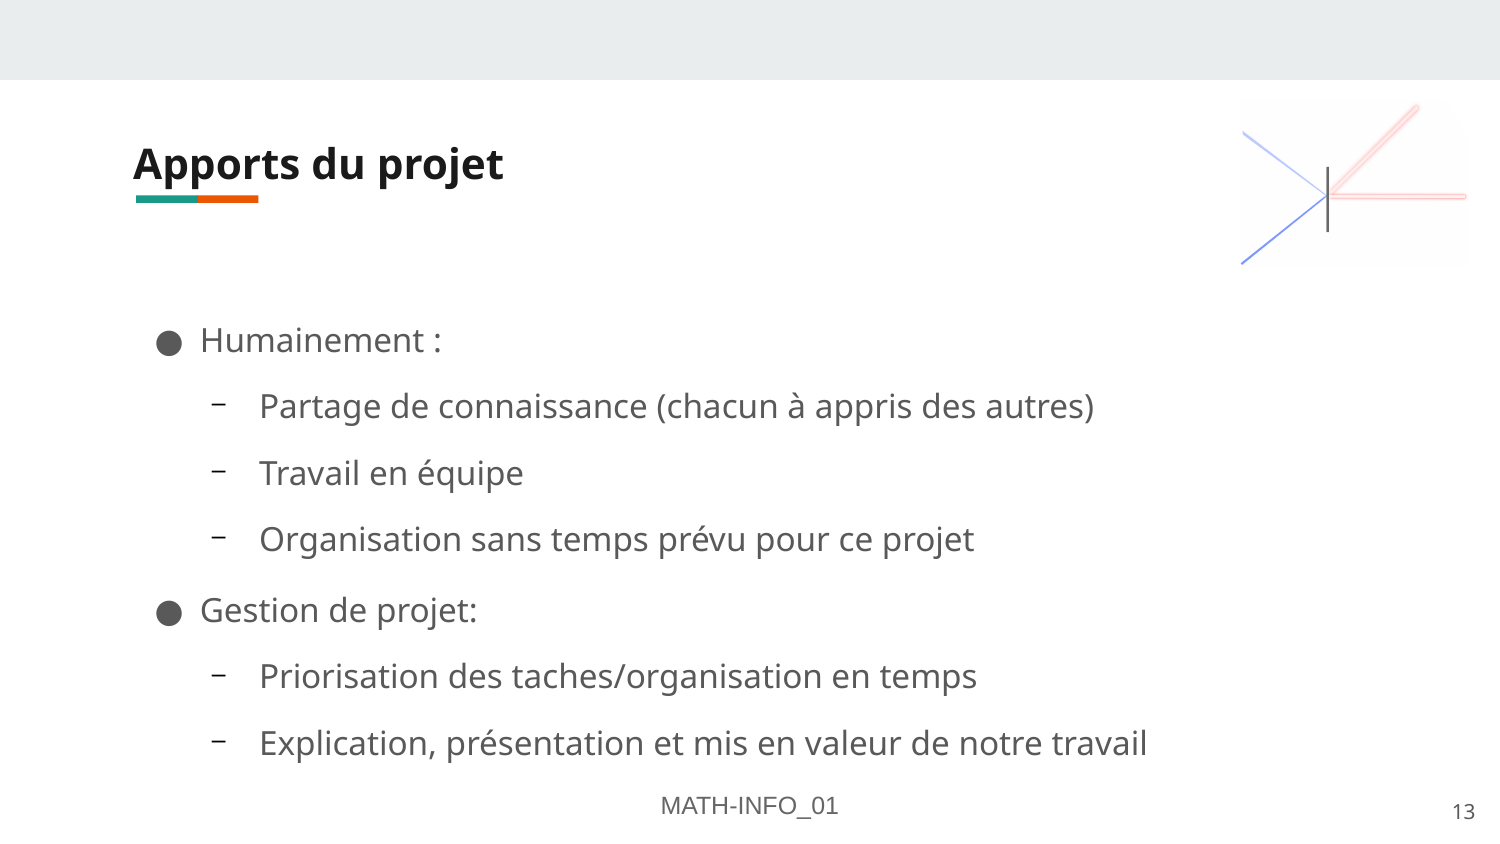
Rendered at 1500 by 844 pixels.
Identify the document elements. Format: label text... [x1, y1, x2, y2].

title Apports du projet [118, 118, 1240, 207]
list Humainement : Partage de connaissance (chacun à appris des autres) Travail en équipe Organisation sans temps prévu pour ce projet Gestion de projet: Priorisation des taches/organisation en temps Explication, présentation et mis en valeur de notre travail [118, 295, 1380, 785]
text_box MATH-INFO_01 [645, 784, 855, 827]
picture [1240, 100, 1469, 266]
